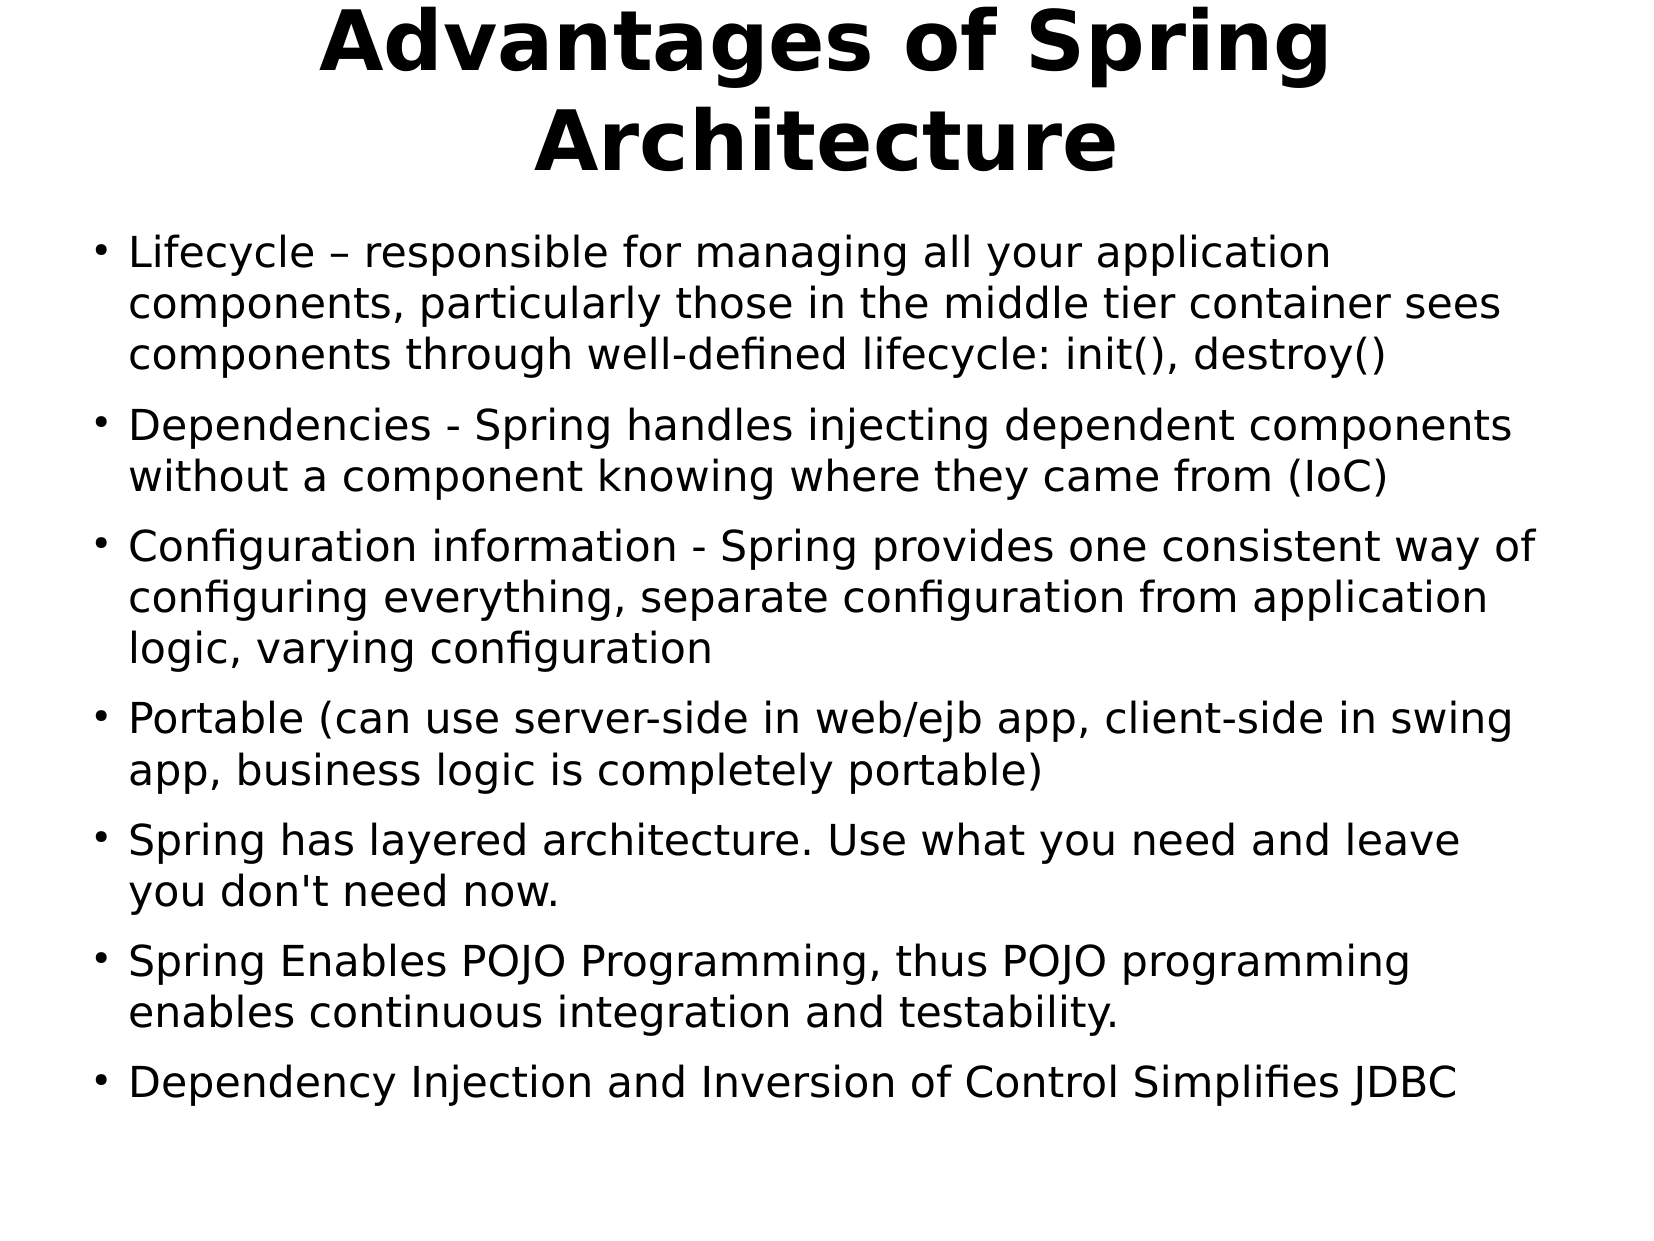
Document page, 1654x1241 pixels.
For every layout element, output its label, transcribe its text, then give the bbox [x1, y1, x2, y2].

title Advantages of Spring Architecture [82, 49, 1571, 196]
list Lifecycle – responsible for managing all your application components, particularly those in the middle tier container sees components through well-defined lifecycle: init(), destroy() Dependencies - Spring handles injecting dependent components without a component knowing where they came from (IoC) Configuration information - Spring provides one consistent way of configuring everything, separate configuration from application logic, varying configuration Portable (can use server-side in web/ejb app, client-side in swing app, business logic is completely portable) Spring has layered architecture. Use what you need and leave you don't need now. Spring Enables POJO Programming, thus POJO programming enables continuous integration and testability. Dependency Injection and Inversion of Control Simplifies JDBC [82, 225, 1538, 1186]
